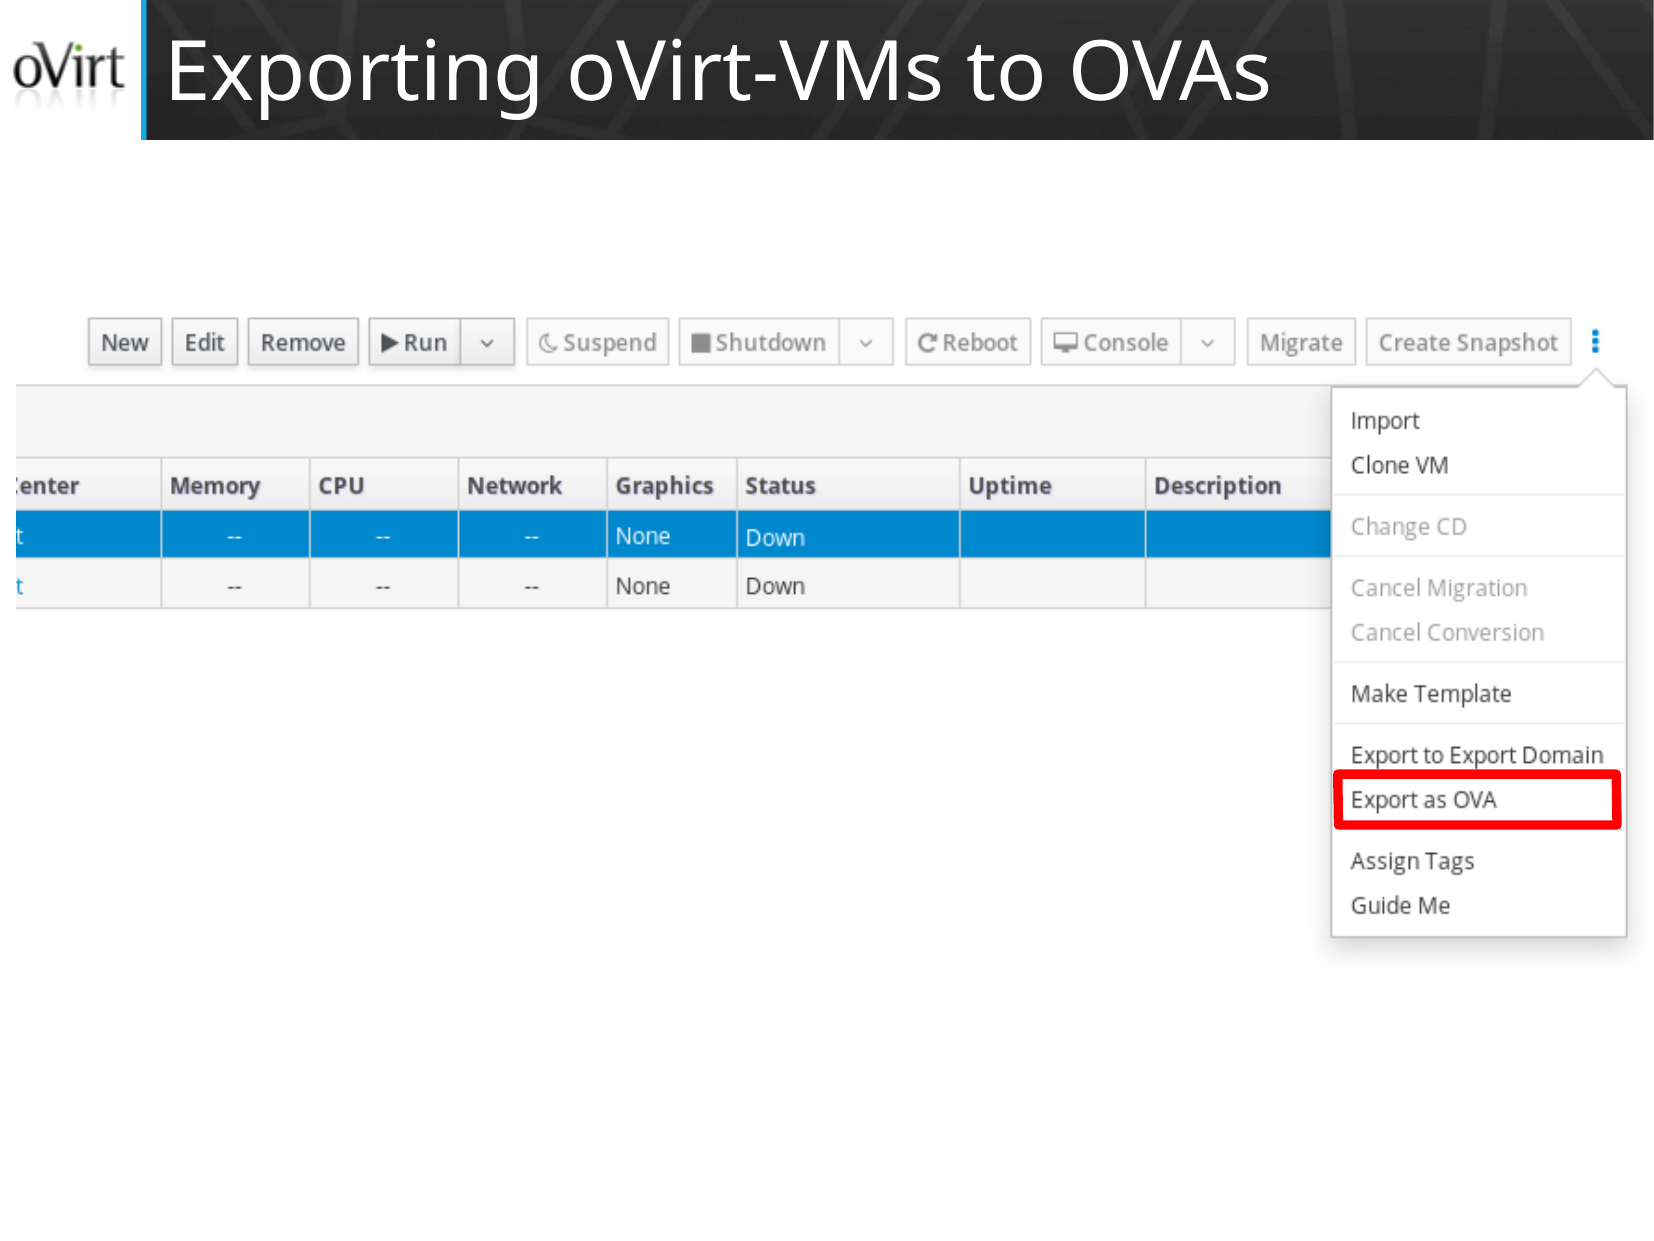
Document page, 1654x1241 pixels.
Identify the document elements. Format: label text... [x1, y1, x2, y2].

picture [16, 277, 1654, 983]
title Exporting oVirt-VMs to OVAs [164, 18, 1653, 119]
picture [0, 0, 1654, 140]
picture [16, 528, 22, 544]
